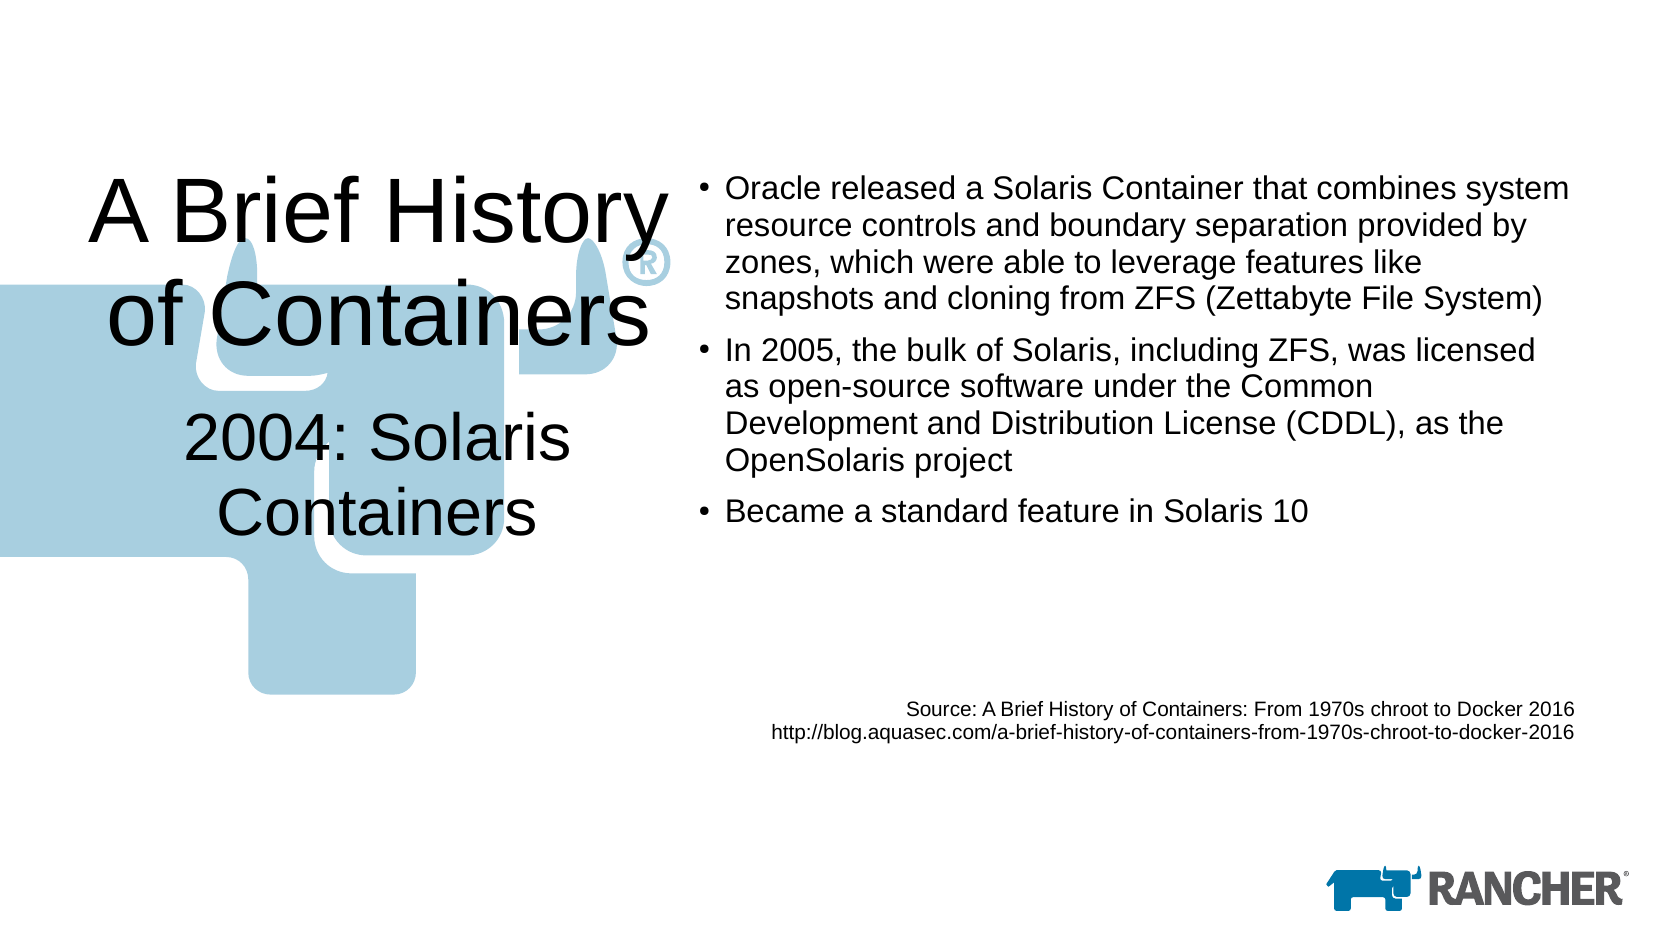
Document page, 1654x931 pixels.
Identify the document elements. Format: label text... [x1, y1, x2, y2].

text_box Source: A Brief History of Containers: From 1970s chroot to Docker 2016 http://blog.aquasec.com/a-brief-history-of-containers-from-1970s-chroot-to-docker-2016 [734, 689, 1590, 775]
text_box 2004: Solaris Containers [81, 400, 674, 705]
list Oracle released a Solaris Container that combines system resource controls and boundary separation provided by zones, which were able to leverage features like snapshots and cloning from ZFS (Zettabyte File System) In 2005, the bulk of Solaris, including ZFS, was licensed as open-source software under the Common Development and Distribution License (CDDL), as the OpenSolaris project Became a standard feature in Solaris 10 [690, 169, 1572, 545]
title A Brief History of Containers [83, 154, 676, 371]
